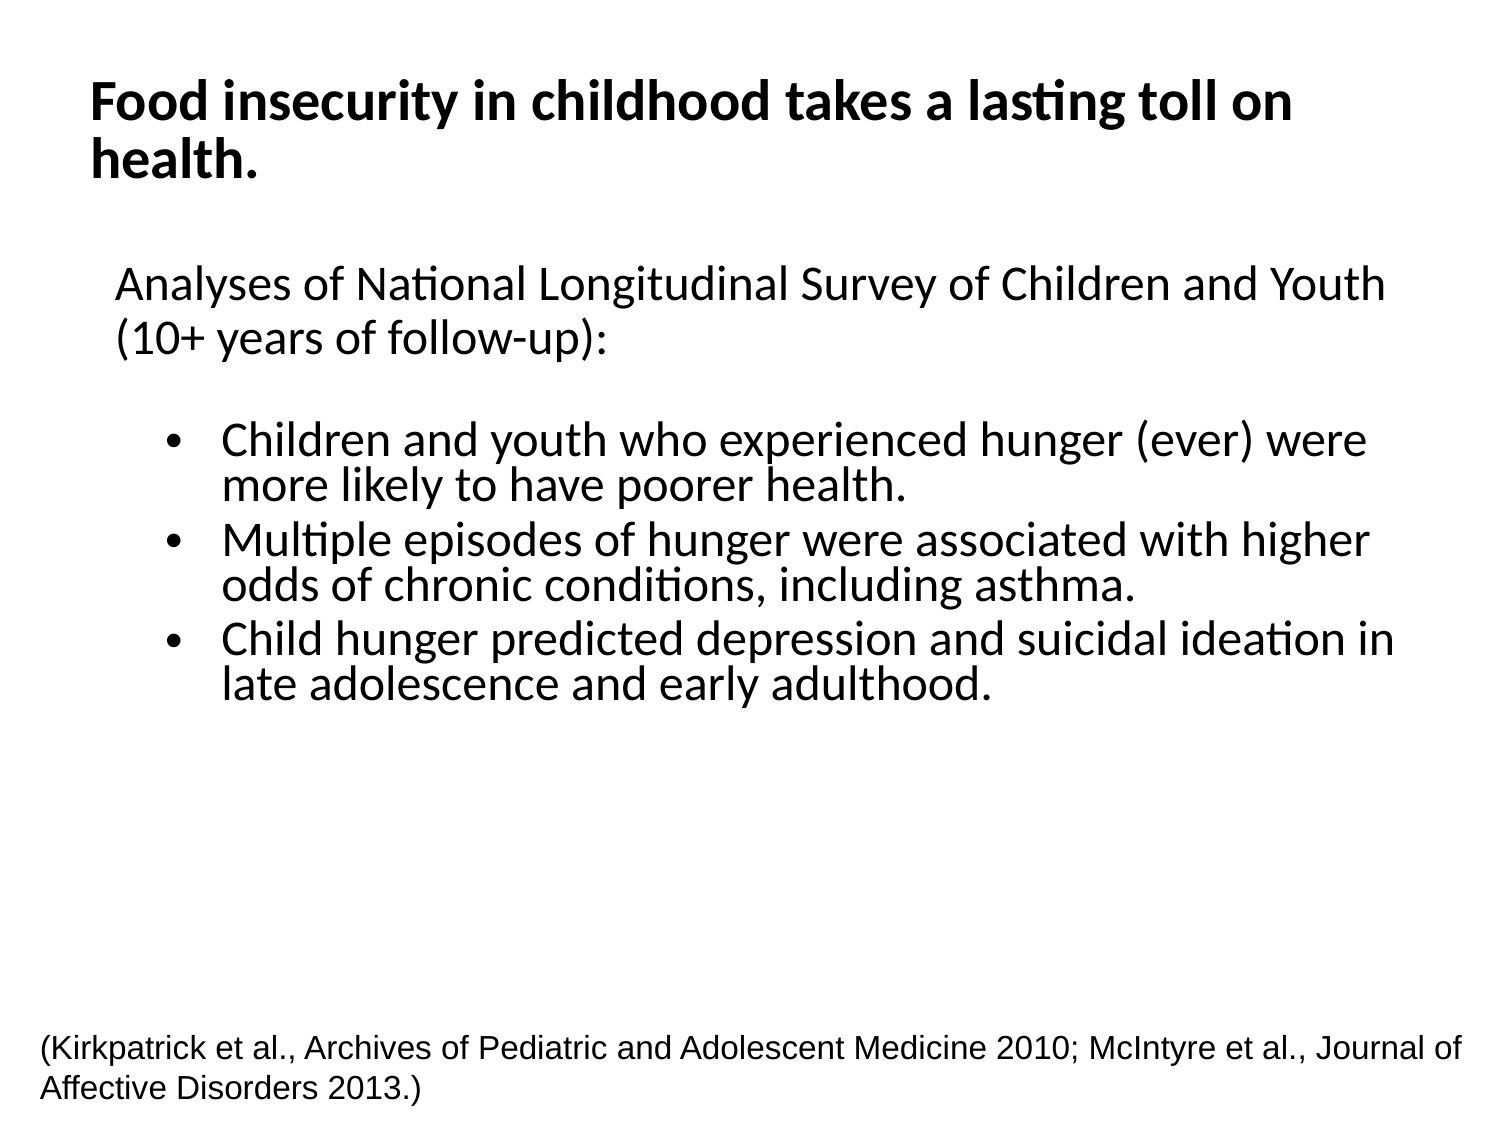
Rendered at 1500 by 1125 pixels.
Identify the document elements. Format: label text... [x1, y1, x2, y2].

list Children and youth who experienced hunger (ever) were more likely to have poorer health. Multiple episodes of hunger were associated with higher odds of chronic conditions, including asthma. Child hunger predicted depression and suicidal ideation in late adolescence and early adulthood. [150, 412, 1463, 963]
title Food insecurity in childhood takes a lasting toll on health. [75, 45, 1425, 225]
text_box (Kirkpatrick et al., Archives of Pediatric and Adolescent Medicine 2010; McIntyre et al., Journal of Affective Disorders 2013.) [24, 1018, 1500, 1114]
text_box Analyses of National Longitudinal Survey of Children and Youth (10+ years of follow-up): [99, 249, 1425, 373]
